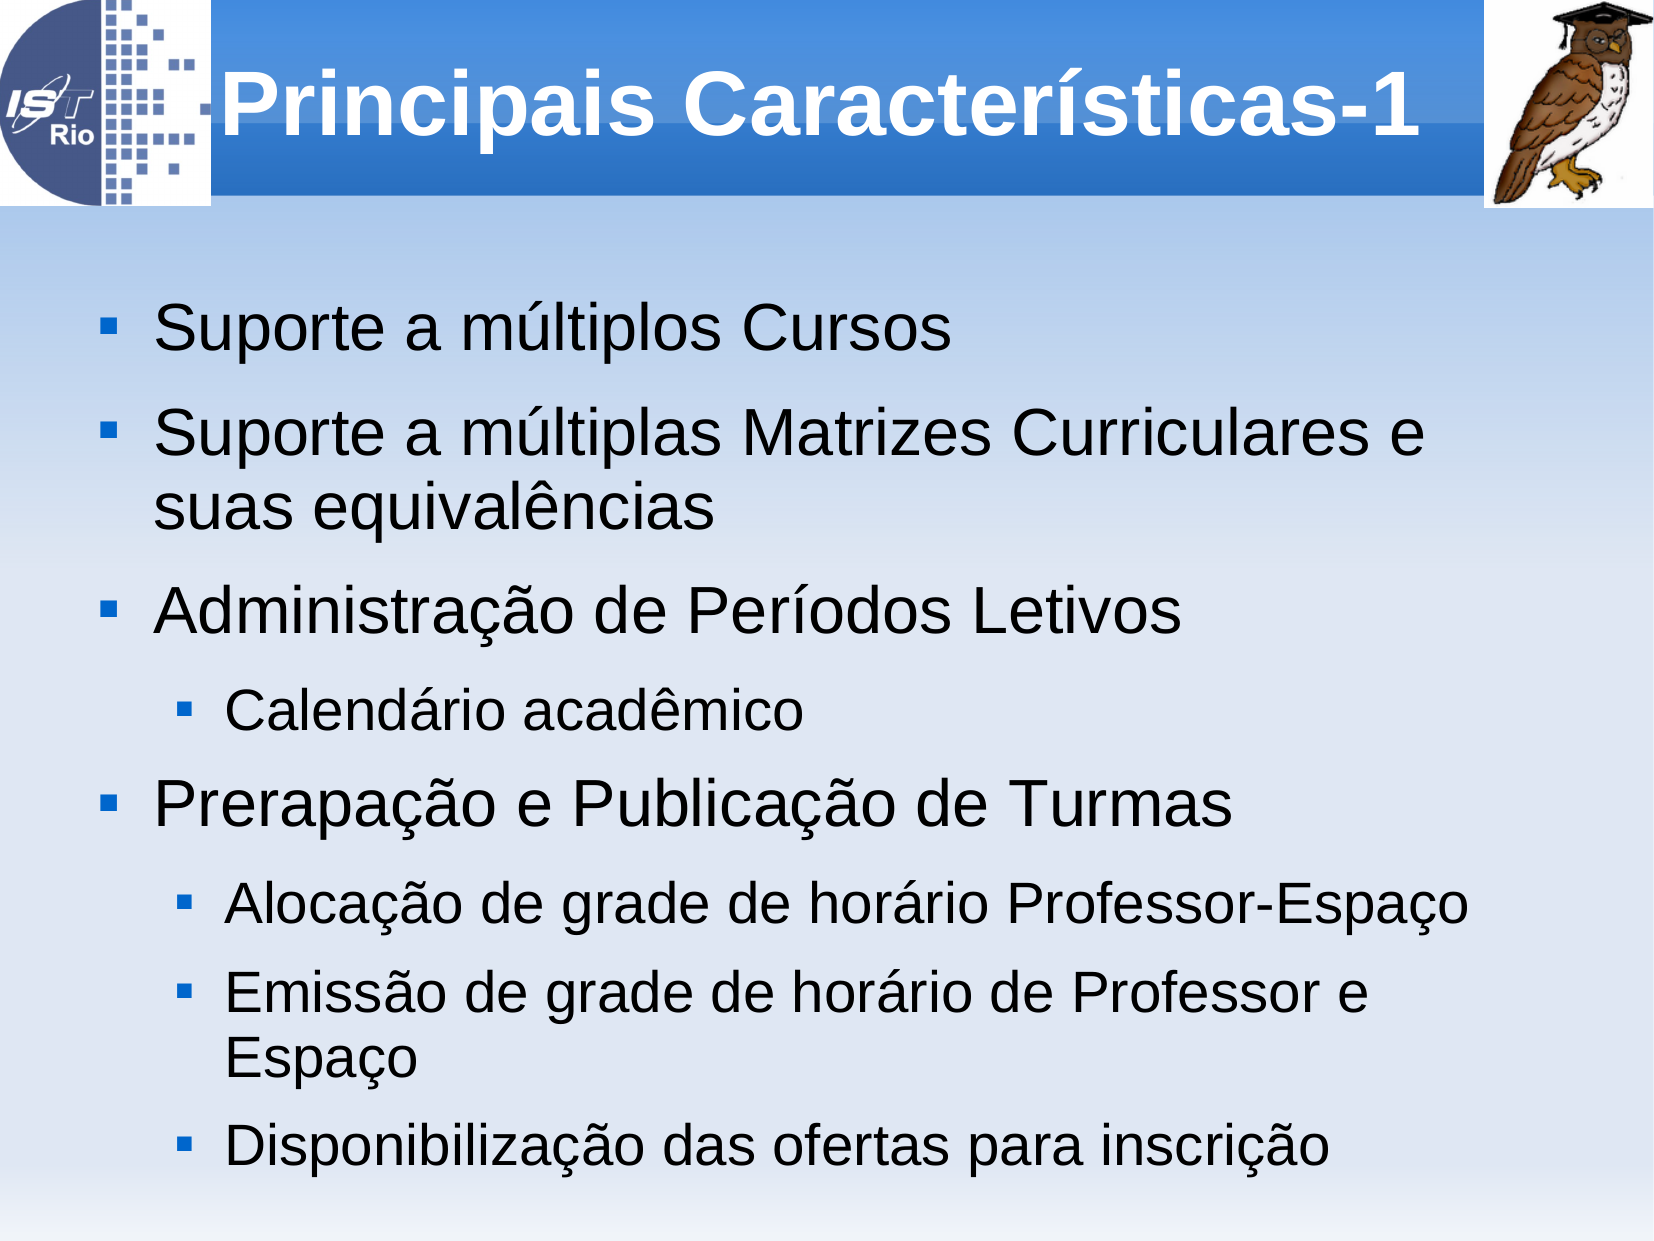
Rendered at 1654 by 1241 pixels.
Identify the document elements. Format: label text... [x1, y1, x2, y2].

picture [0, 0, 1654, 1241]
list Suporte a múltiplos Cursos Suporte a múltiplas Matrizes Curriculares e suas equivalências Administração de Períodos Letivos Calendário acadêmico Prerapação e Publicação de Turmas Alocação de grade de horário Professor-Espaço Emissão de grade de horário de Professor e Espaço Disponibilização das ofertas para inscrição [82, 290, 1571, 1179]
title Principais Características-1 [76, 7, 1565, 200]
